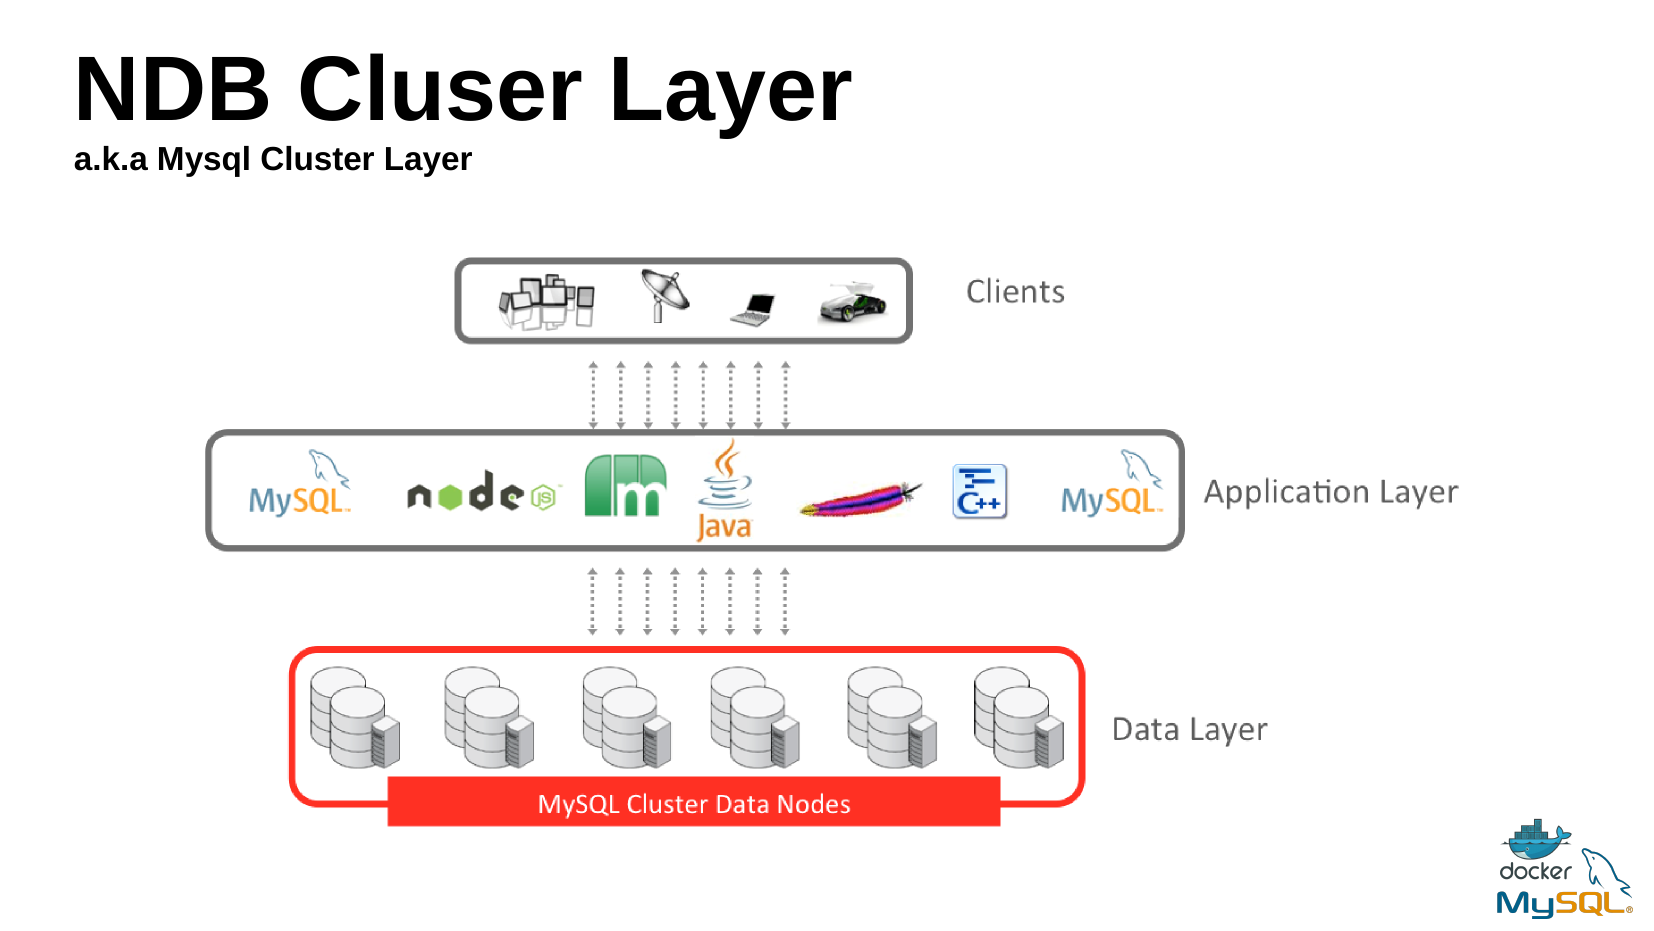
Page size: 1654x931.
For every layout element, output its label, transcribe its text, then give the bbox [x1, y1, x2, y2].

picture [1497, 813, 1633, 919]
text_box NDB Cluser Layer a.k.a Mysql Cluster Layer [59, 30, 869, 185]
picture [166, 192, 1480, 848]
